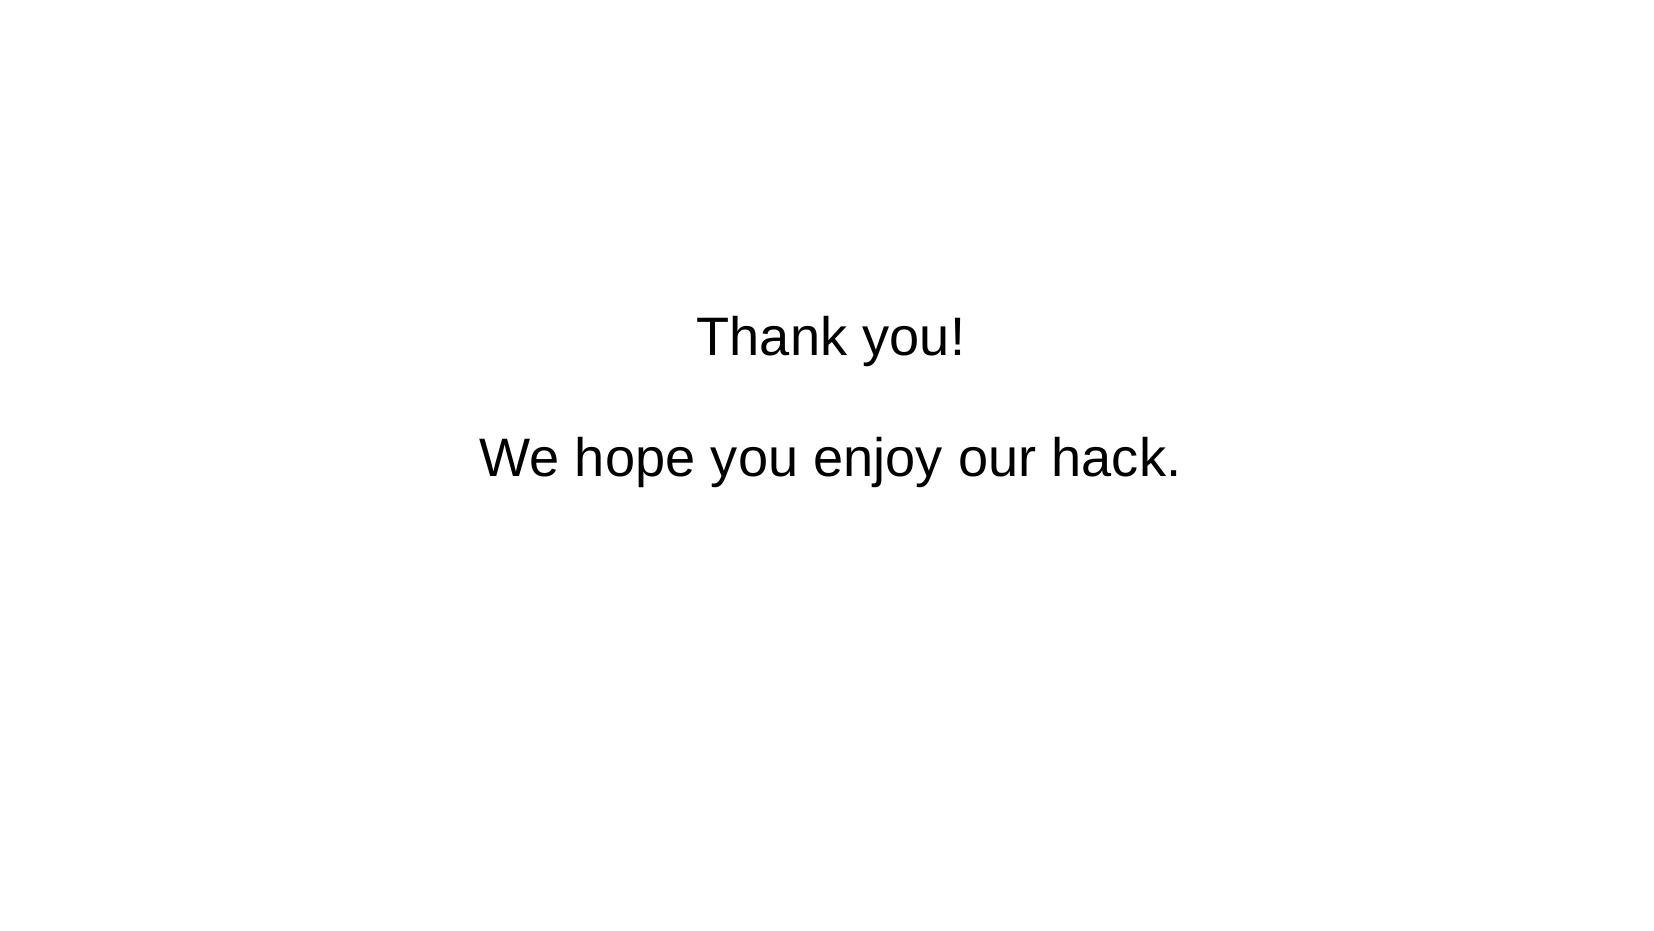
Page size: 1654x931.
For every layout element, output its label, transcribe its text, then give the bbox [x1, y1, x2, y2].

title Thank you! We hope you enjoy our hack. [86, 75, 1576, 781]
